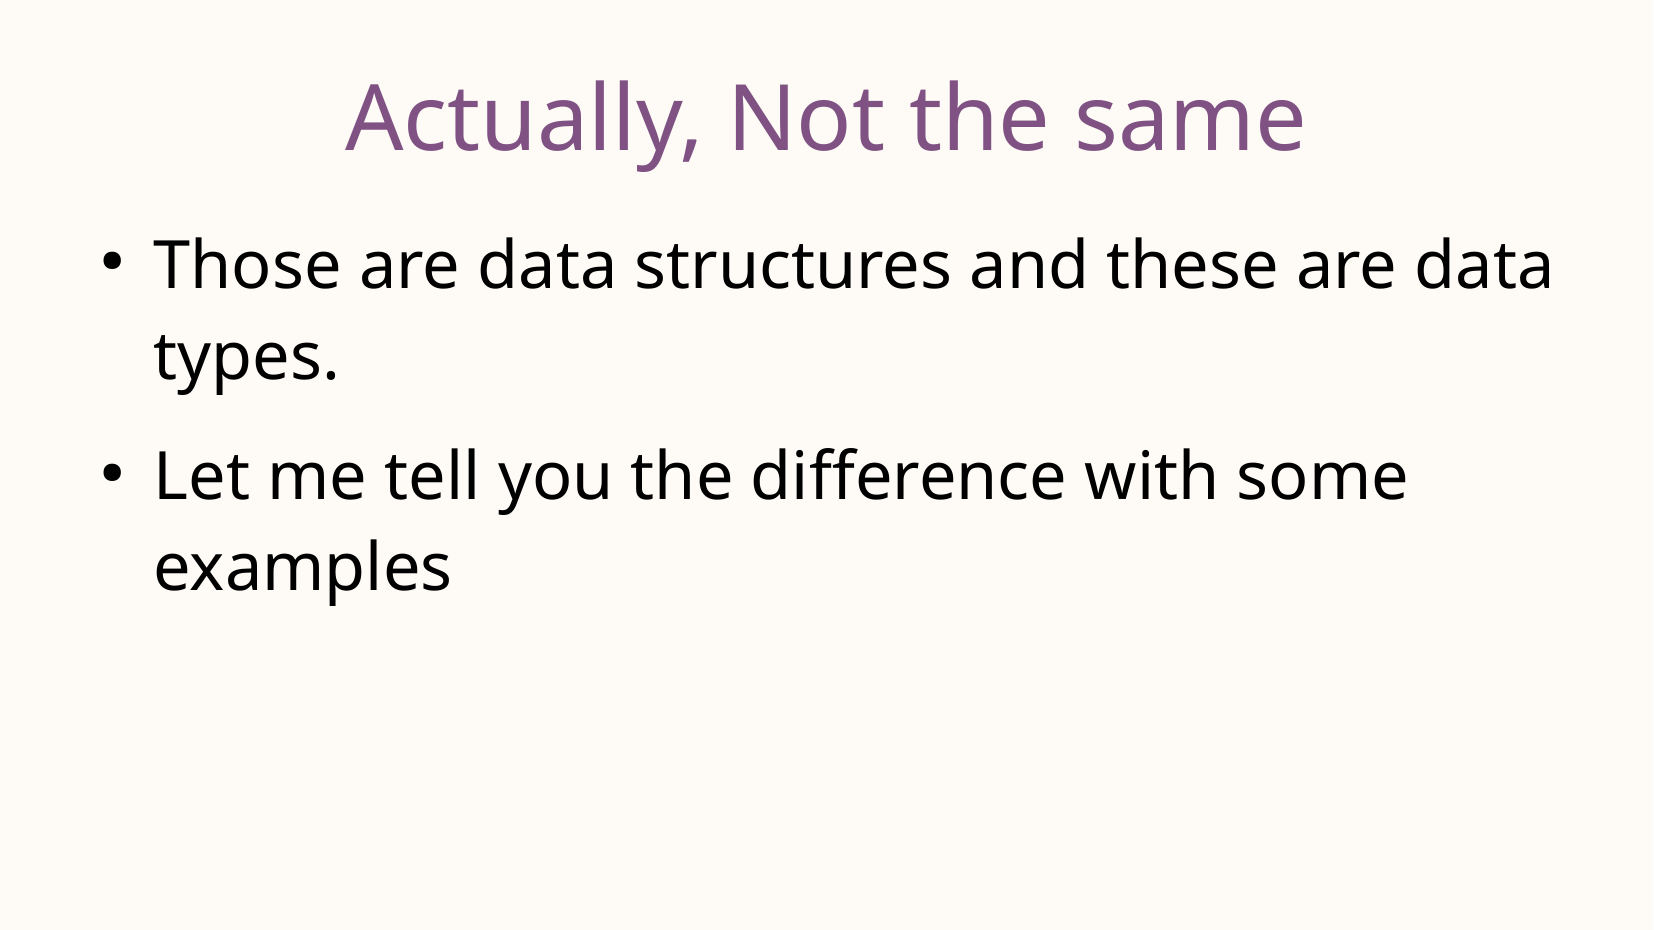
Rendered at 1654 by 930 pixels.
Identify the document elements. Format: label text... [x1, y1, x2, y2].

list Those are data structures and these are data types. Let me tell you the difference with some examples [82, 217, 1571, 757]
title Actually, Not the same [82, 37, 1571, 193]
